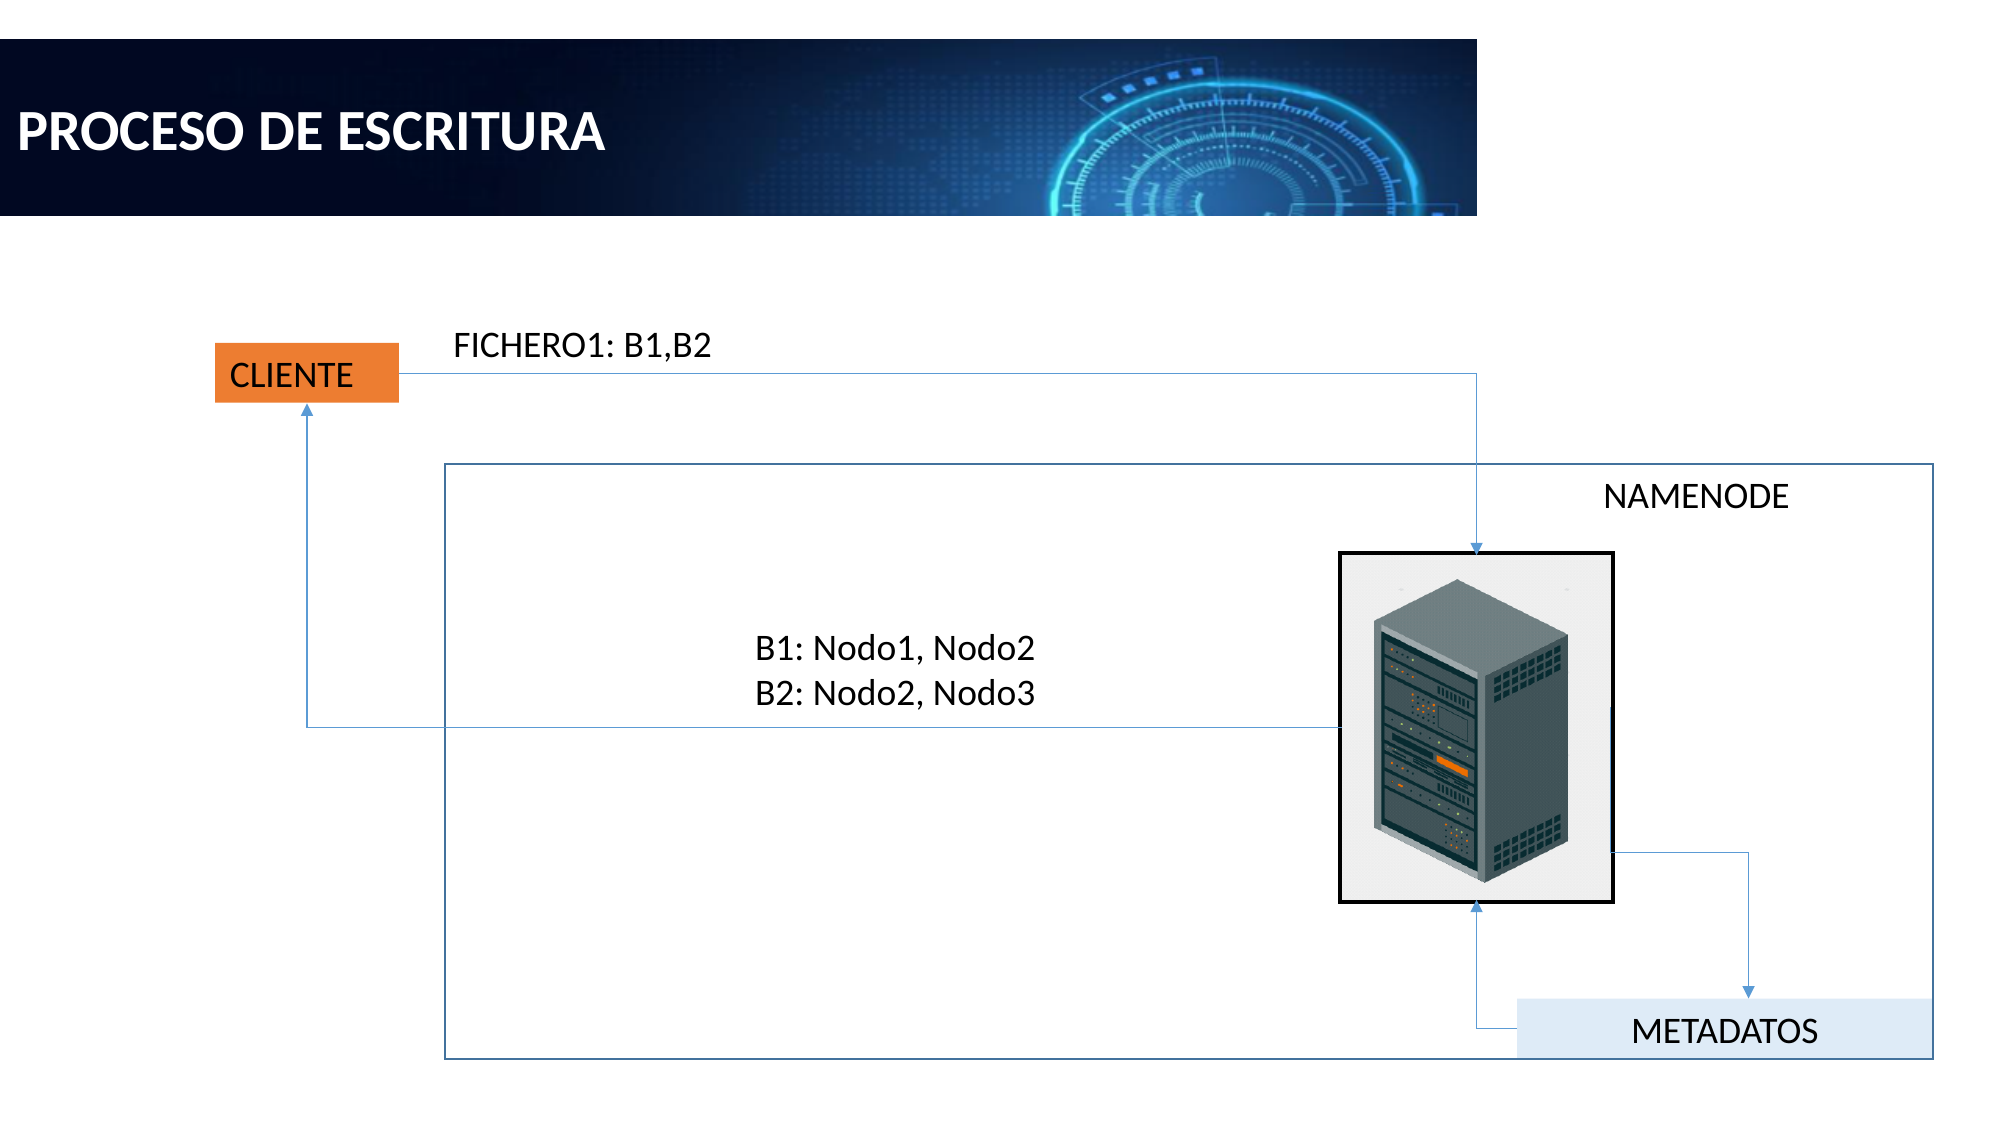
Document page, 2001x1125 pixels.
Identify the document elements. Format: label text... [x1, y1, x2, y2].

text_box B1: Nodo1, Nodo2 B2: Nodo2, Nodo3 [740, 615, 1096, 720]
picture [1342, 555, 1611, 900]
picture [0, 39, 1477, 216]
text_box NAMENODE [1588, 465, 1809, 524]
text_box FICHERO1: B1,B2 [438, 312, 728, 373]
text_box CLIENTE [215, 342, 399, 403]
text_box PROCESO DE ESCRITURA [2, 84, 622, 170]
text_box METADATOS [1517, 998, 1932, 1058]
